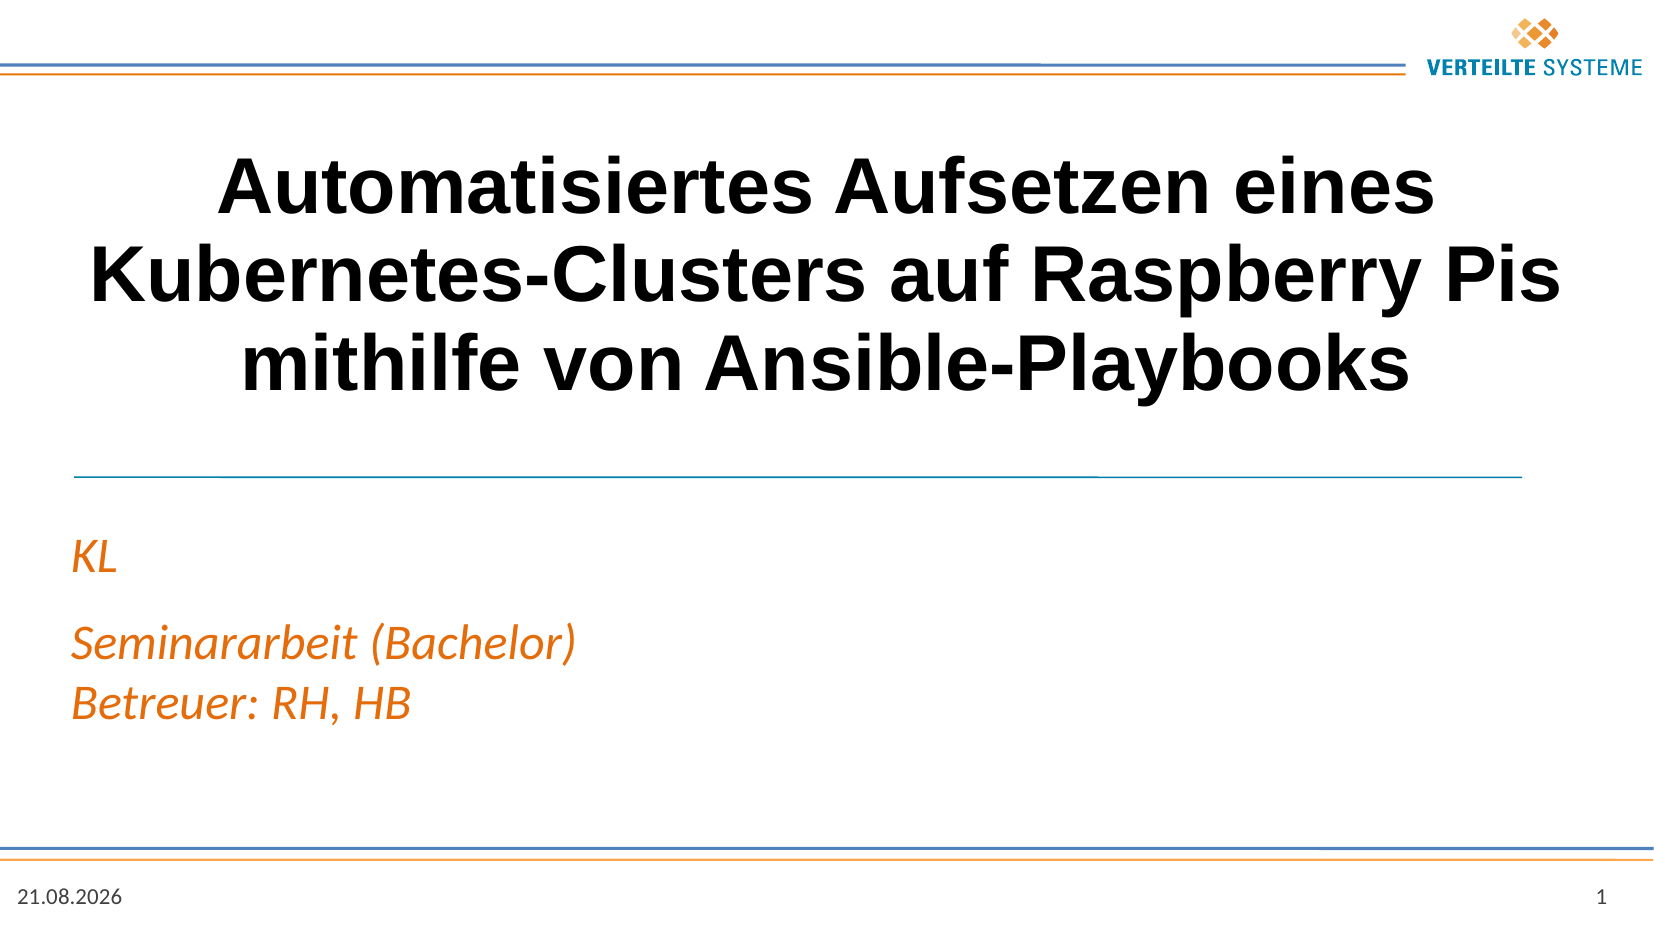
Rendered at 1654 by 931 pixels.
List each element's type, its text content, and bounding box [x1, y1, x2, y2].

text_box KL Seminararbeit (Bachelor) Betreuer: RH, HB [70, 519, 1583, 815]
subtitle Automatisiertes Aufsetzen eines Kubernetes-Clusters auf Raspberry Pis mithilfe von Ansible-Playbooks [82, 70, 1571, 478]
